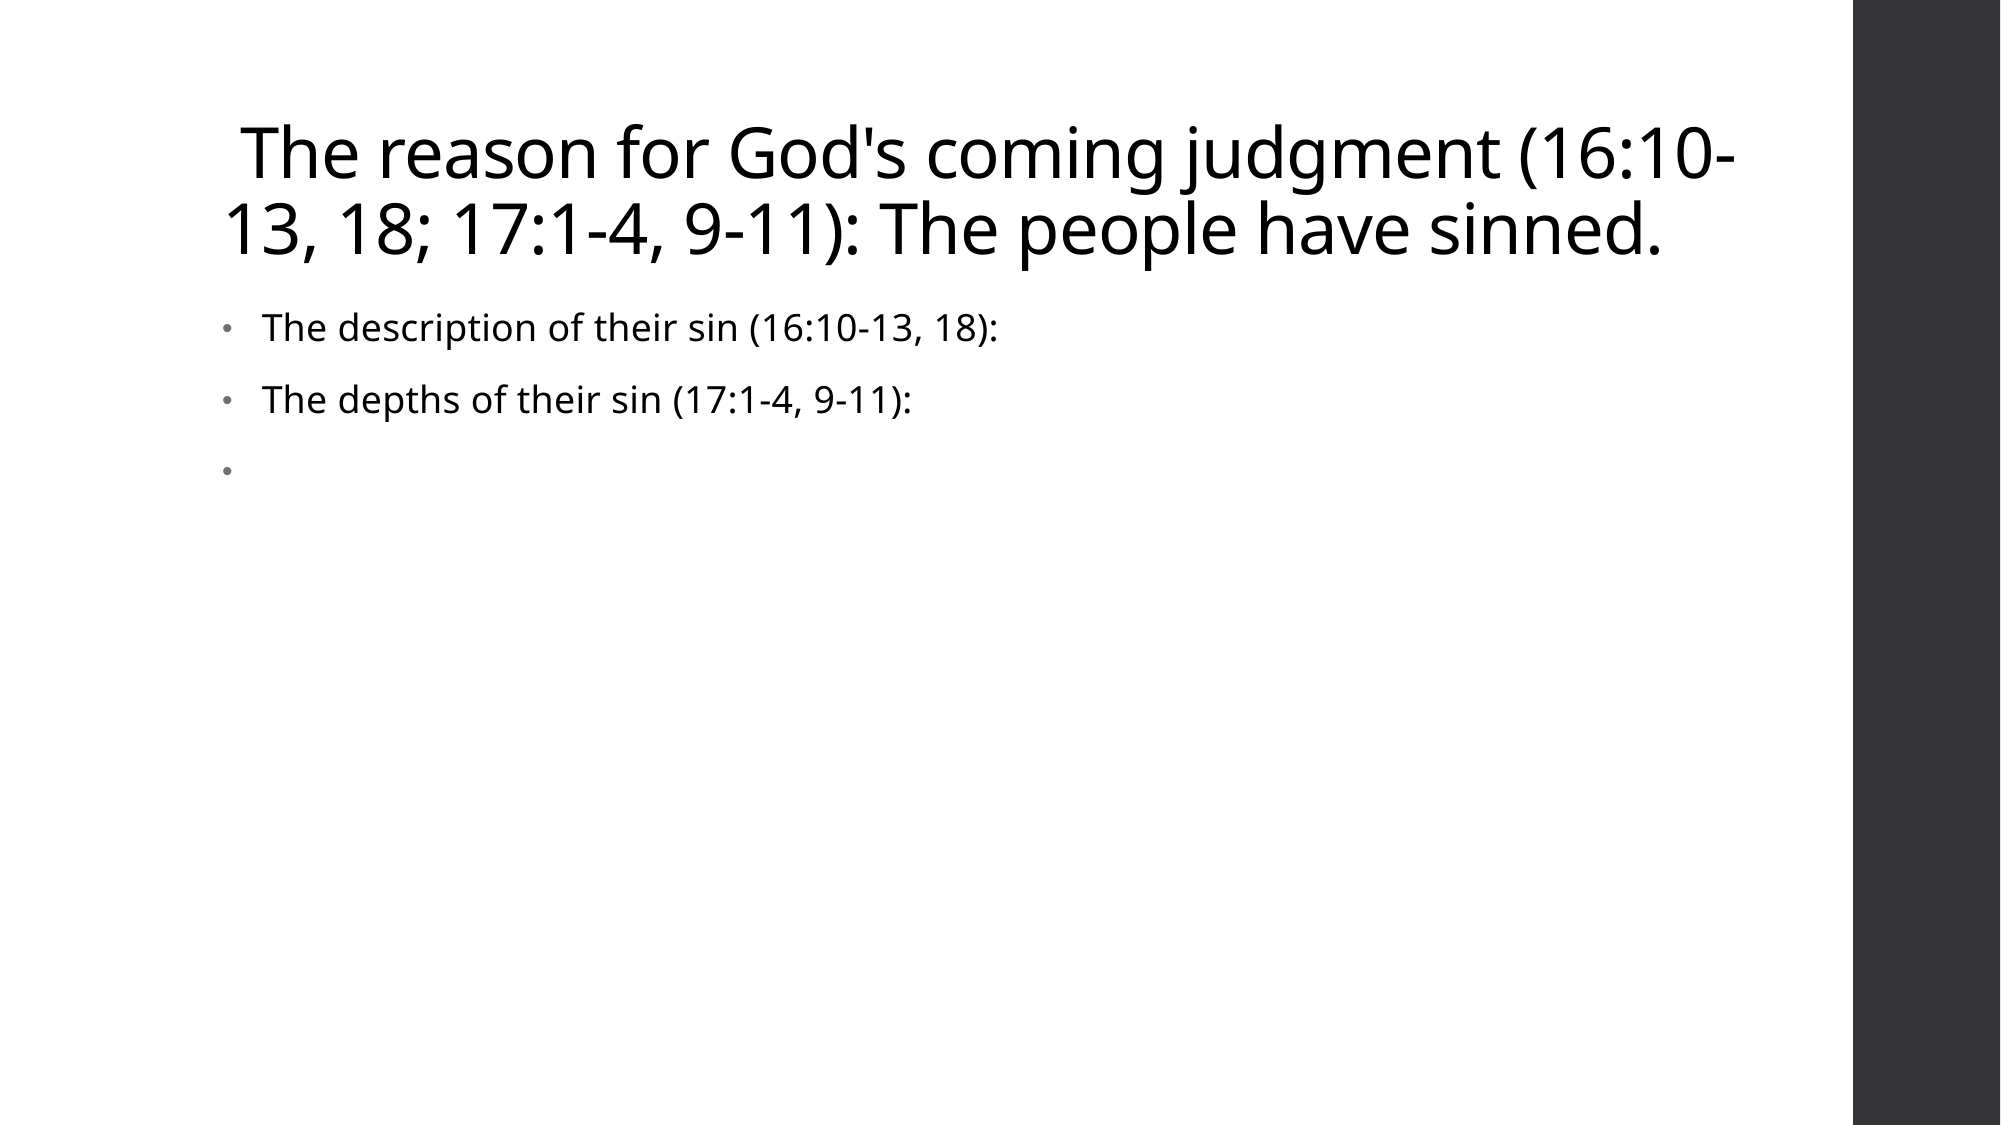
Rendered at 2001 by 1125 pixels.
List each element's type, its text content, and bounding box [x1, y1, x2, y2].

list The description of their sin (16:10-13, 18): The depths of their sin (17:1-4, 9-11): [206, 299, 1617, 1014]
title The reason for God's coming judgment (16:10-13, 18; 17:1-4, 9-11): The people have sinned. [206, 60, 1797, 278]
